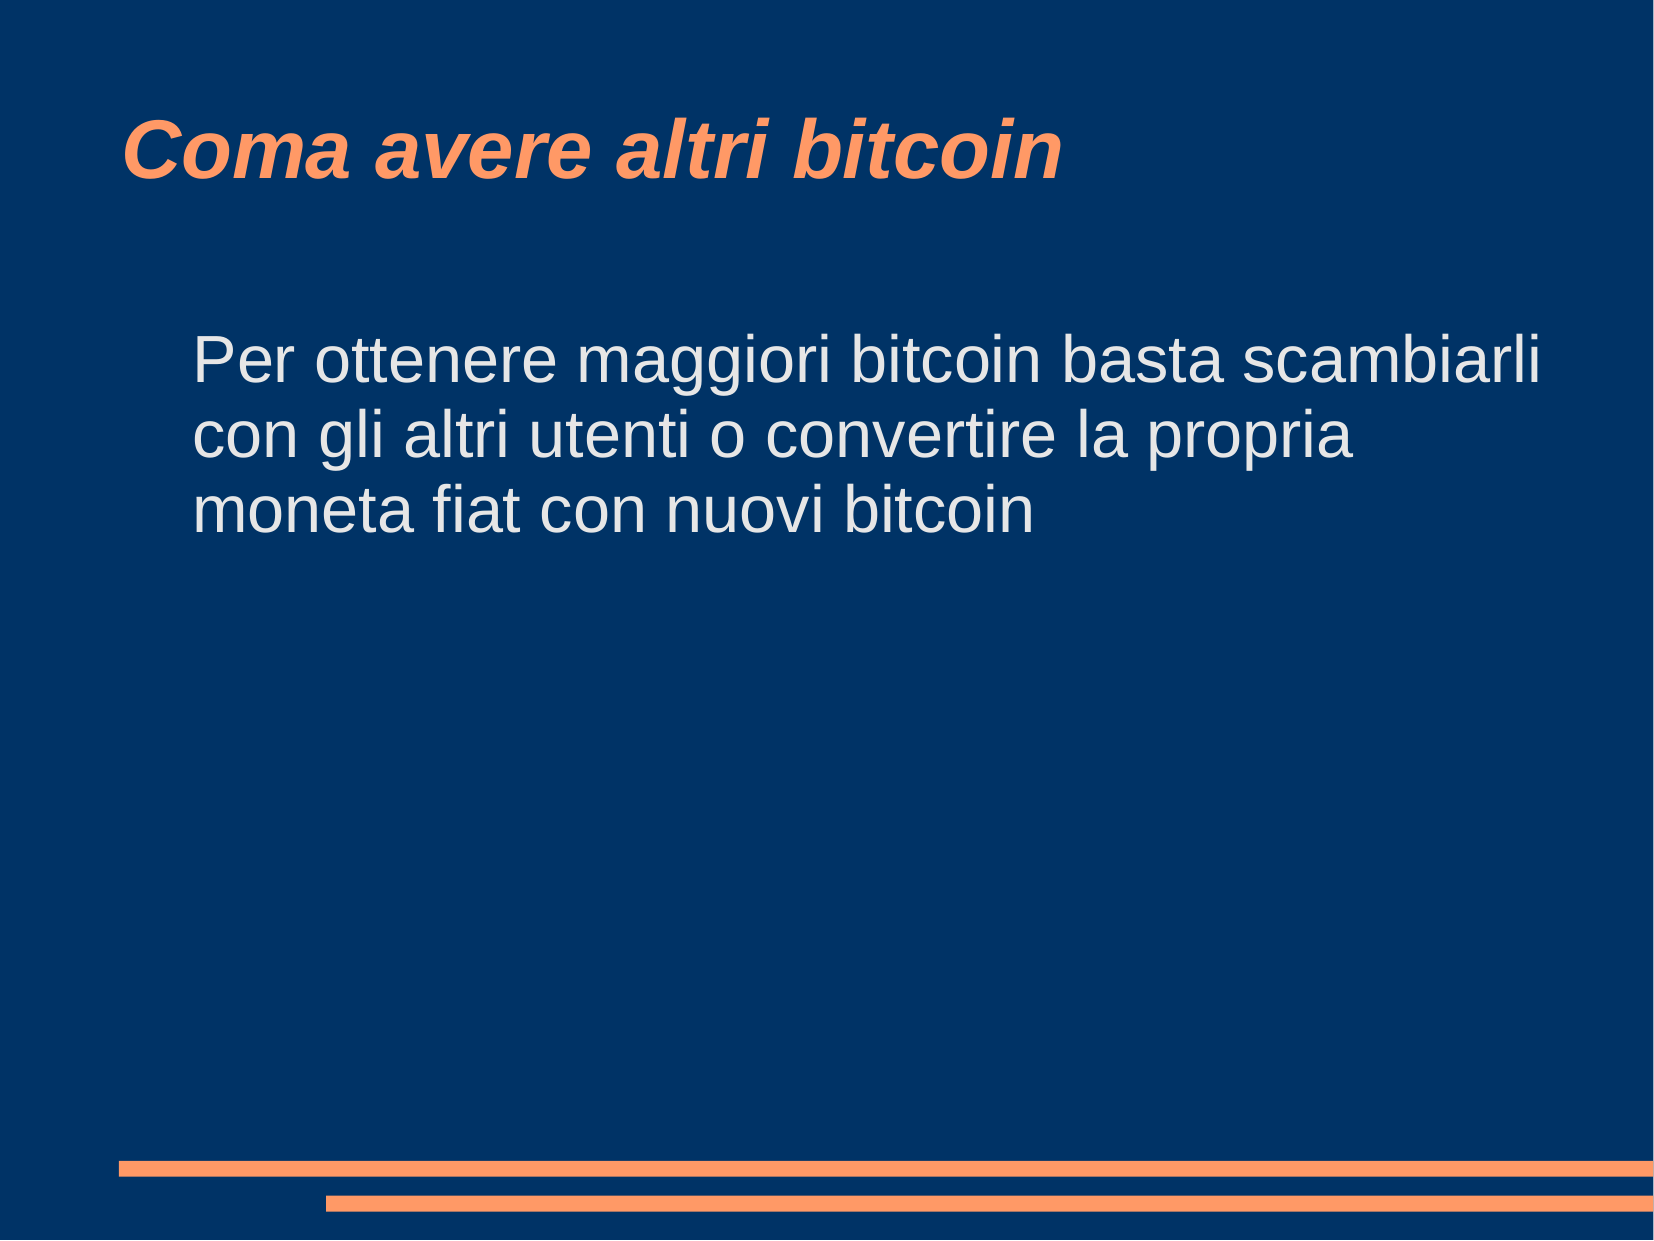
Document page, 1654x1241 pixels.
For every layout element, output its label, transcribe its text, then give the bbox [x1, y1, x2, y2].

list Per ottenere maggiori bitcoin basta scambiarli con gli altri utenti o convertire la propria moneta fiat con nuovi bitcoin [121, 322, 1561, 1132]
title Coma avere altri bitcoin [121, 46, 1534, 254]
